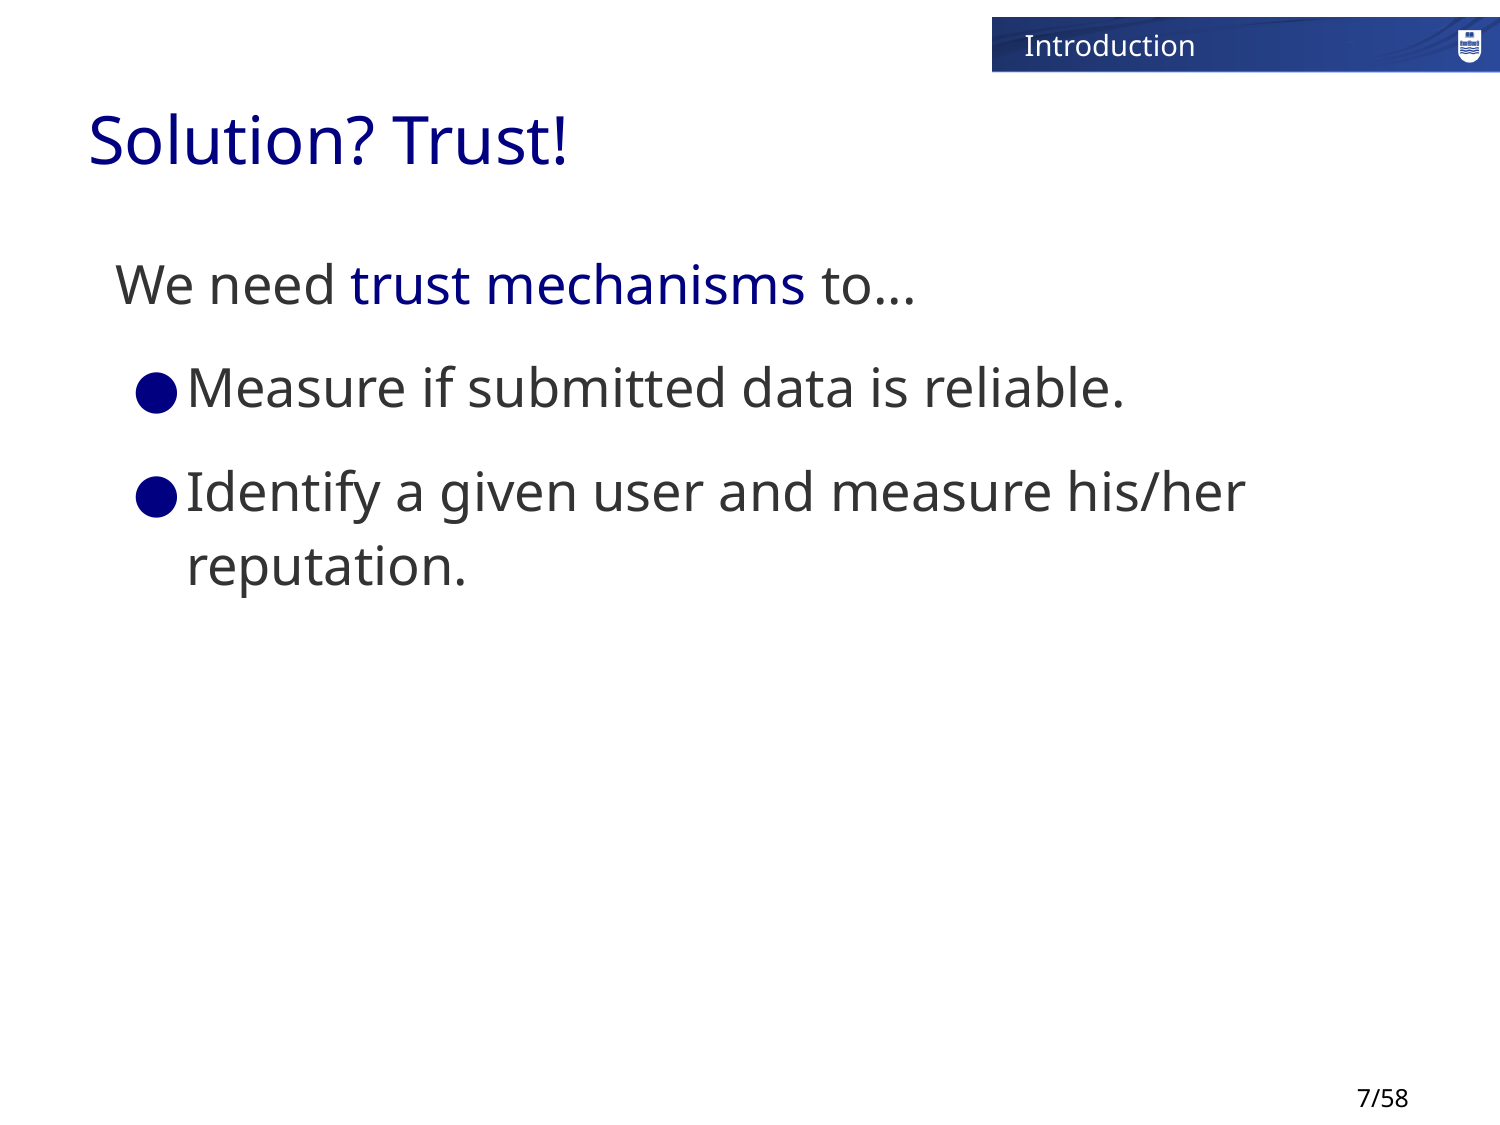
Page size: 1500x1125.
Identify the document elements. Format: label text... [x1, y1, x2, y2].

list We need trust mechanisms to... Measure if submitted data is reliable. Identify a given user and measure his/her reputation. [100, 238, 1495, 1016]
title Solution? Trust! [2, 99, 1365, 177]
picture [992, 17, 1500, 73]
text_box Introduction [1009, 17, 1483, 67]
